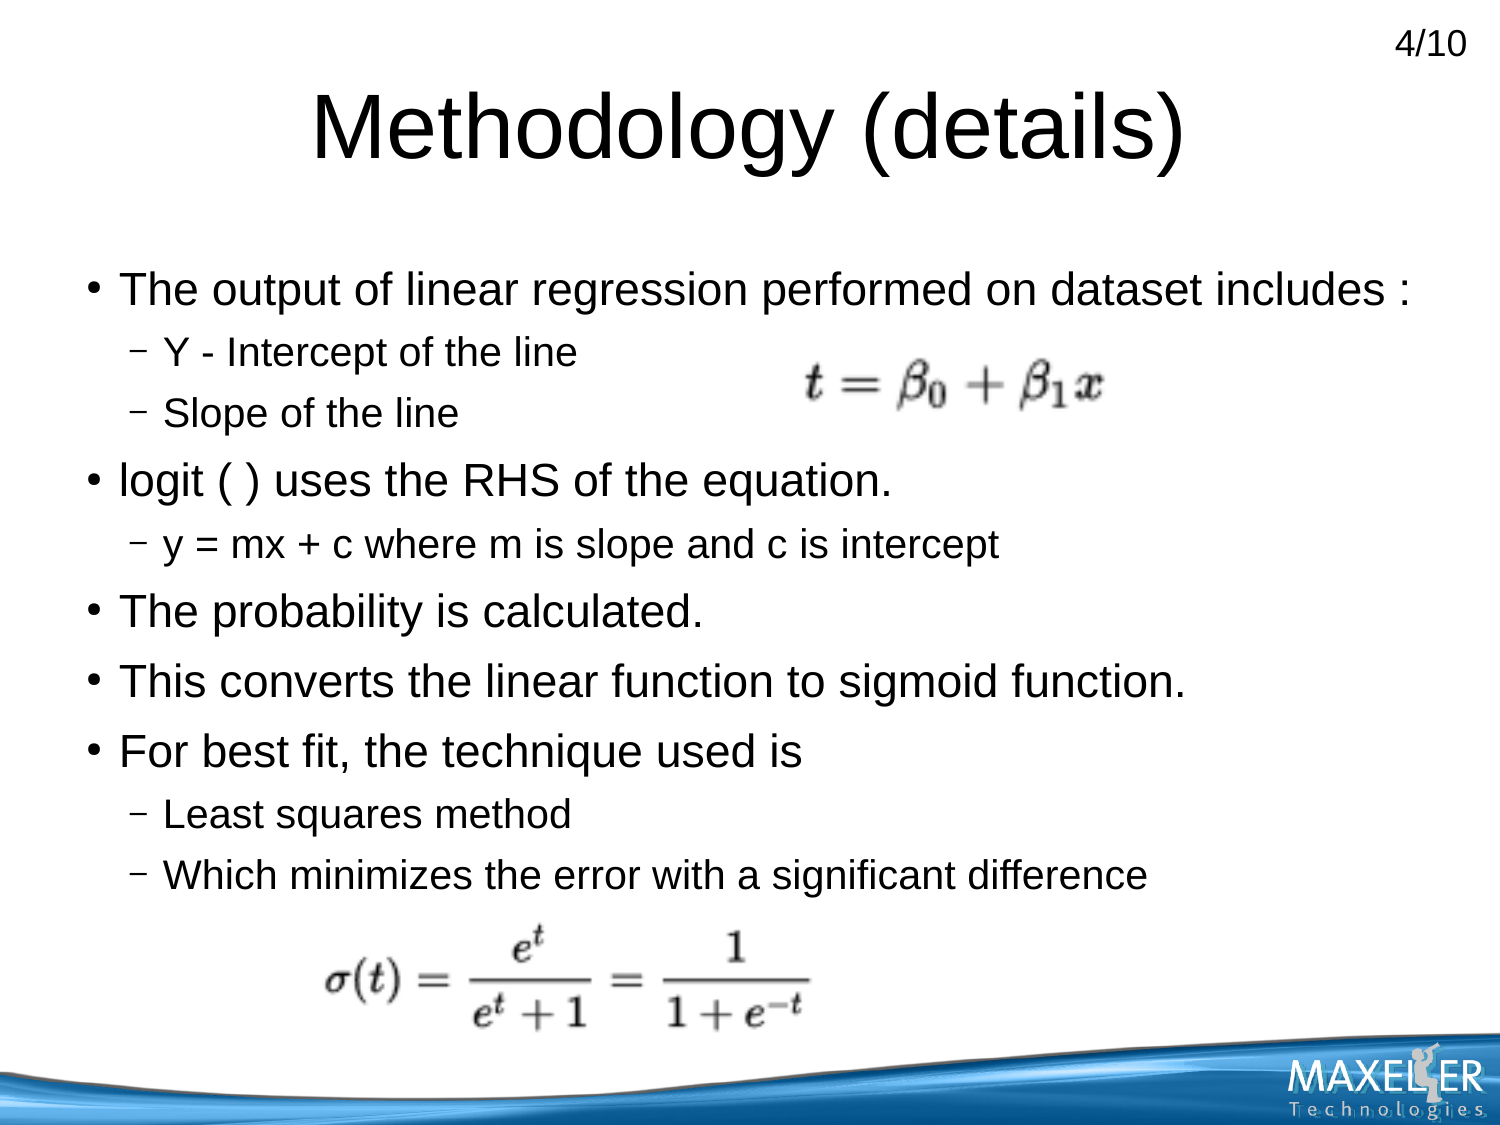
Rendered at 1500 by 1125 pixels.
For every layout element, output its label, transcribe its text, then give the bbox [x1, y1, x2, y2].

picture [765, 337, 1141, 436]
list The output of linear regression performed on dataset includes : Y - Intercept of the line Slope of the line logit ( ) uses the RHS of the equation. y = mx + c where m is slope and c is intercept The probability is calculated. This converts the linear function to sigmoid function. For best fit, the technique used is Least squares method Which minimizes the error with a significant difference [75, 263, 1425, 916]
text_box 4/10 [1380, 15, 1486, 72]
title Methodology (details) [75, 45, 1424, 208]
picture [0, 918, 1500, 1125]
